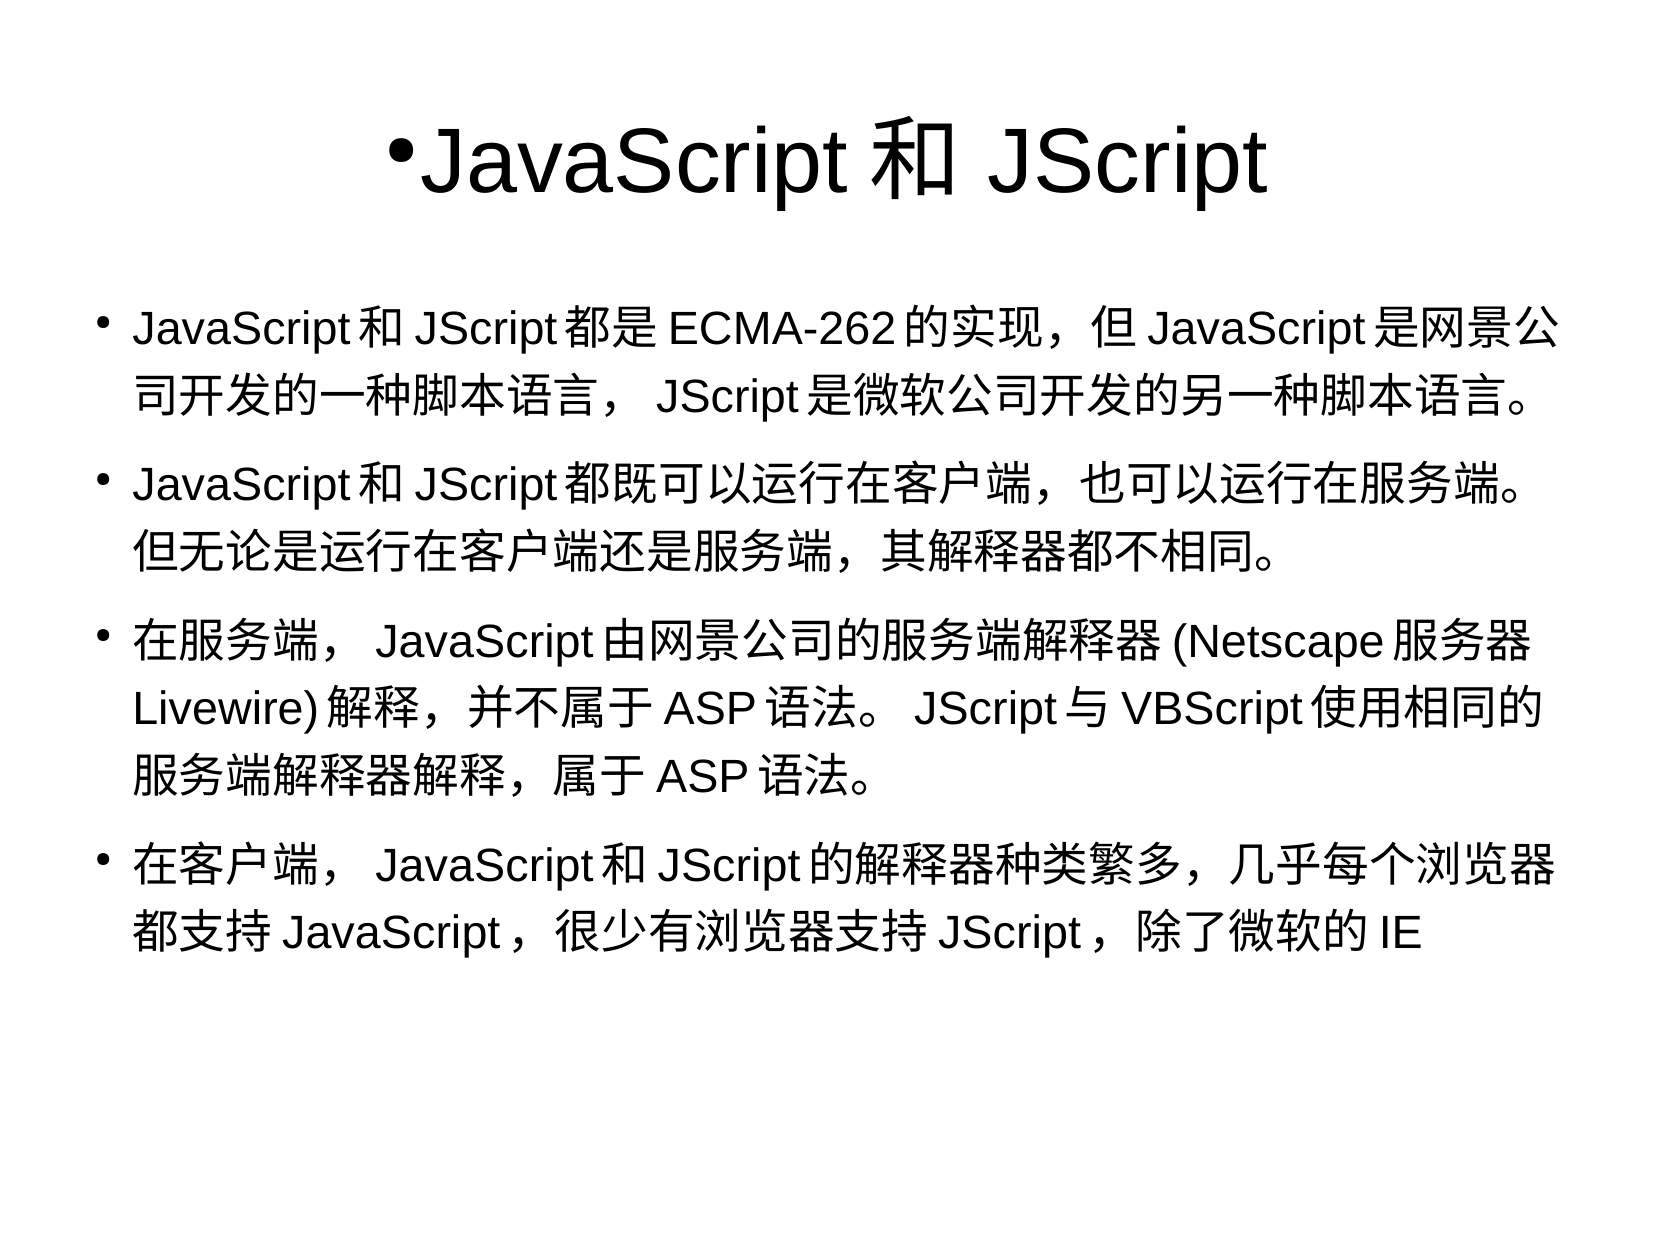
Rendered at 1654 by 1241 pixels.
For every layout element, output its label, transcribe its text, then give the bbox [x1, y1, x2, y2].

title JavaScript和JScript [82, 49, 1571, 257]
list JavaScript和JScript都是ECMA-262的实现，但JavaScript是网景公司开发的一种脚本语言，JScript是微软公司开发的另一种脚本语言。 JavaScript和JScript都既可以运行在客户端，也可以运行在服务端。但无论是运行在客户端还是服务端，其解释器都不相同。 在服务端，JavaScript由网景公司的服务端解释器(Netscape服务器Livewire)解释，并不属于ASP语法。JScript与VBScript使用相同的服务端解释器解释，属于ASP语法。 在客户端，JavaScript和JScript的解释器种类繁多，几乎每个浏览器都支持JavaScript，很少有浏览器支持JScript，除了微软的IE [82, 290, 1571, 1010]
